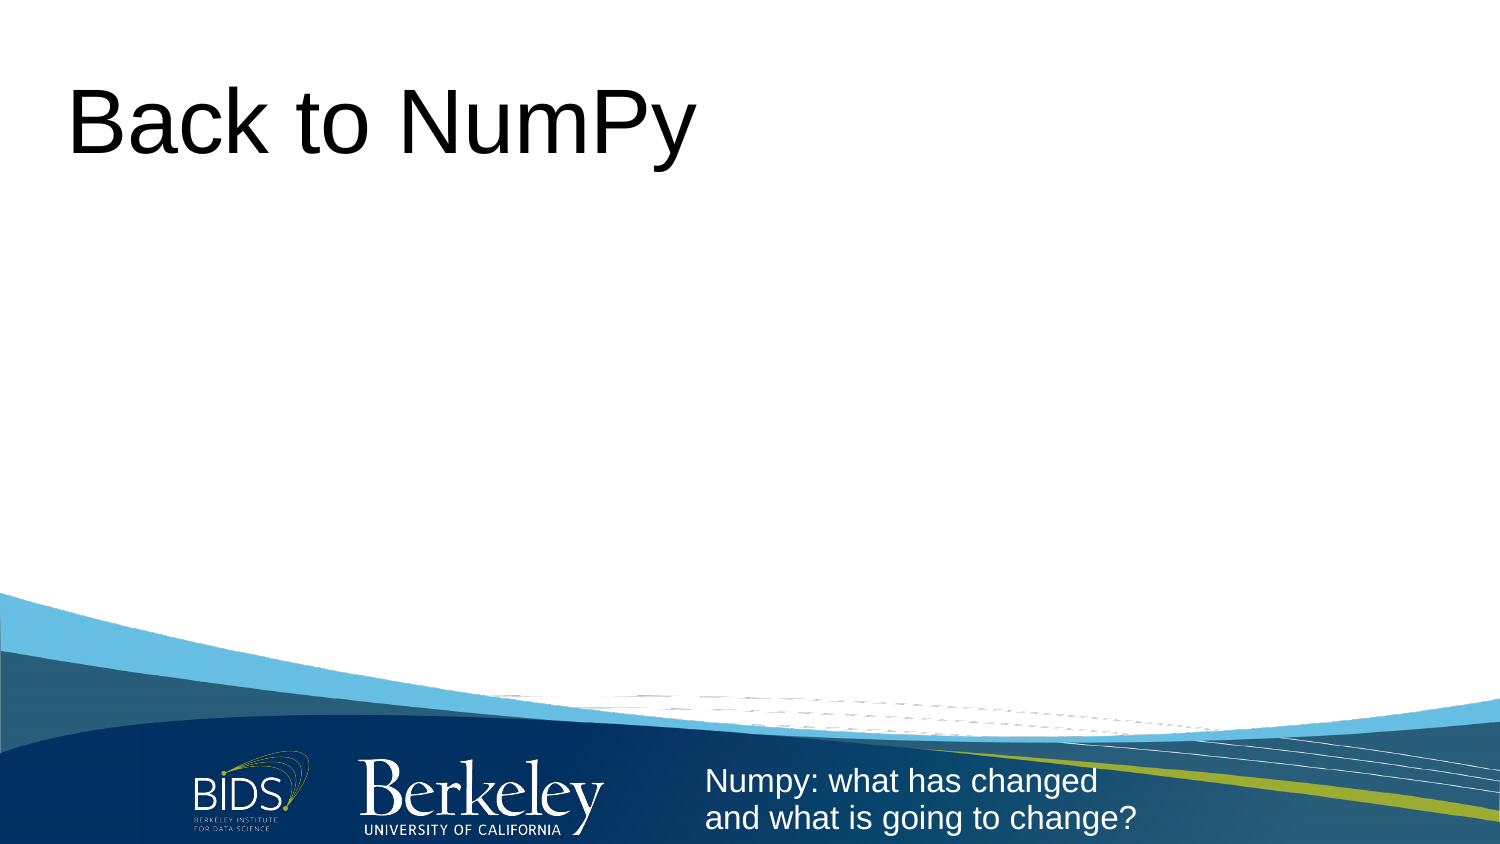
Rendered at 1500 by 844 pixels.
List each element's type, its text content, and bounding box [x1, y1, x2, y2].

title Back to NumPy [51, 67, 1449, 167]
picture [0, 593, 1500, 844]
text_box [1216, 765, 1456, 836]
text_box Numpy: what has changed and what is going to change? [690, 754, 1216, 844]
picture [176, 733, 324, 844]
